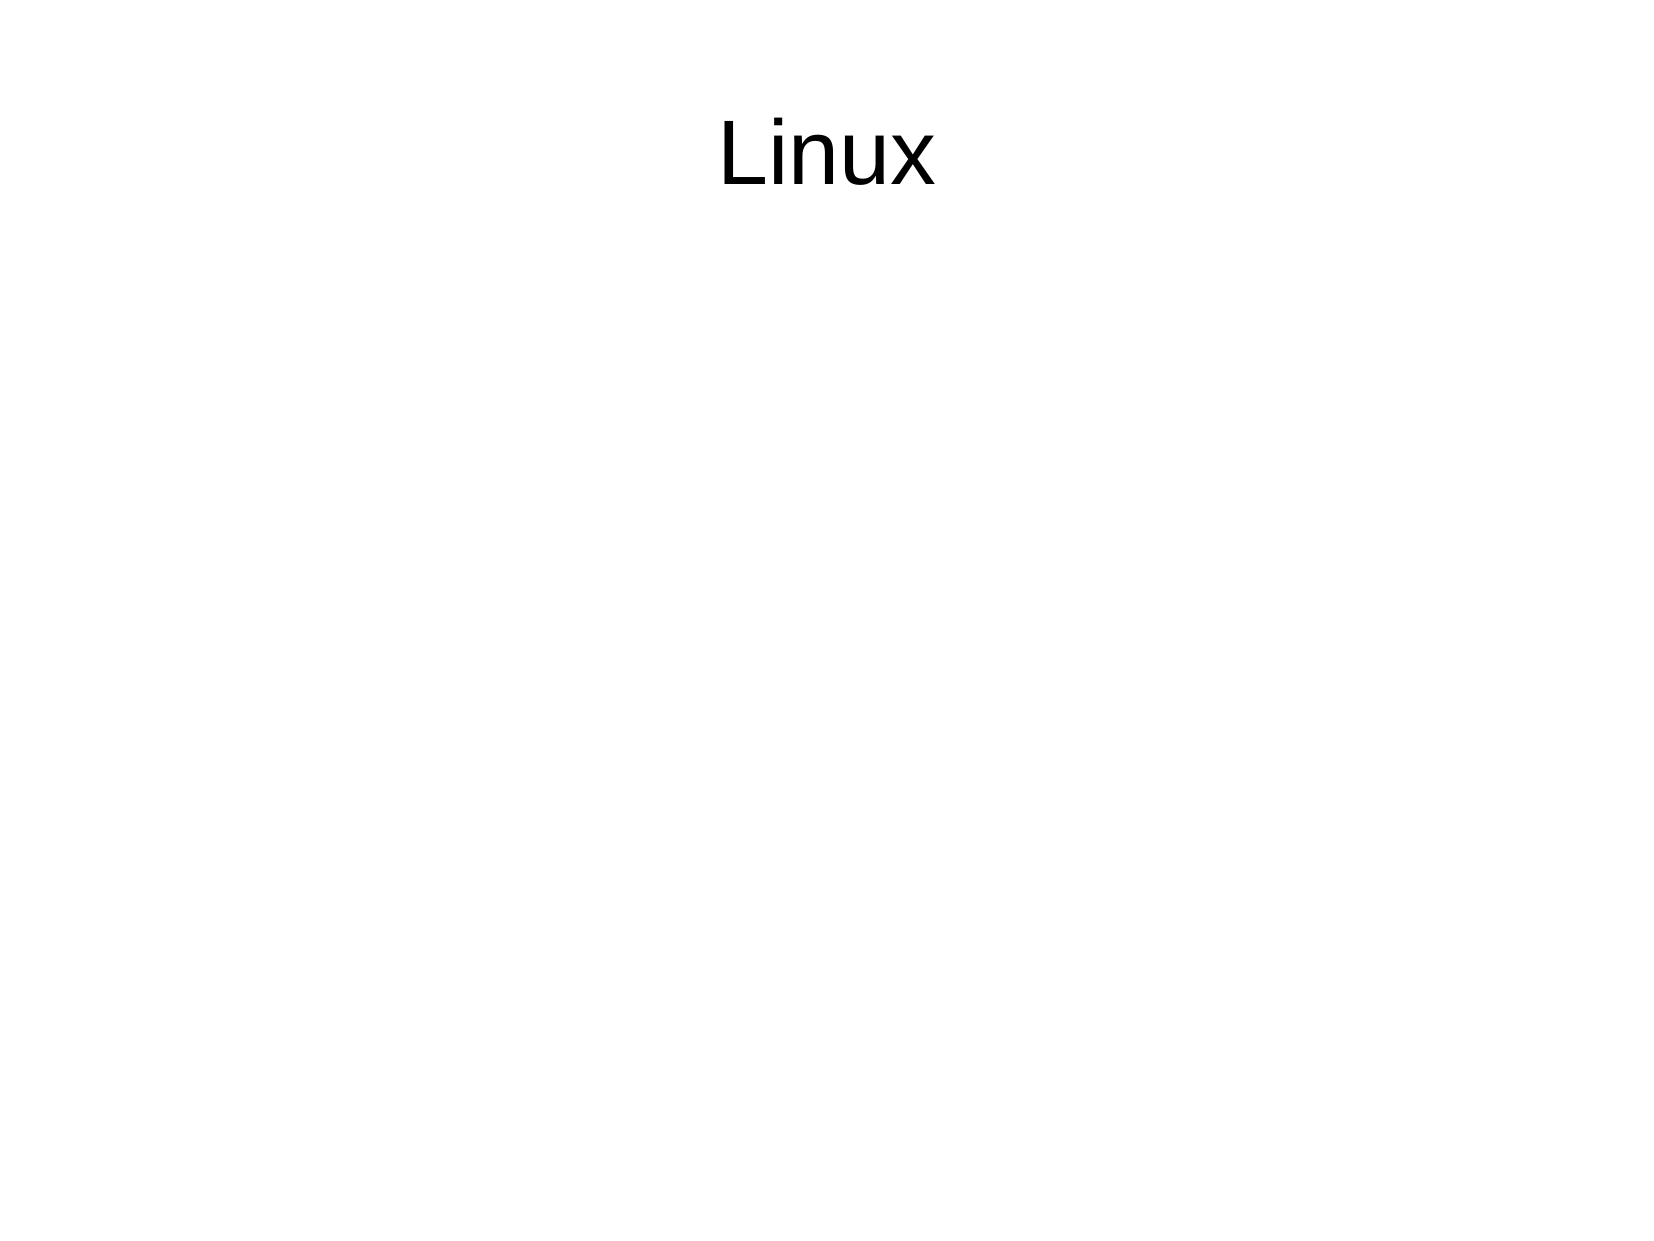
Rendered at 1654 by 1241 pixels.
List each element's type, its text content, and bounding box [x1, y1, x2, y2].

title Linux [82, 49, 1571, 257]
